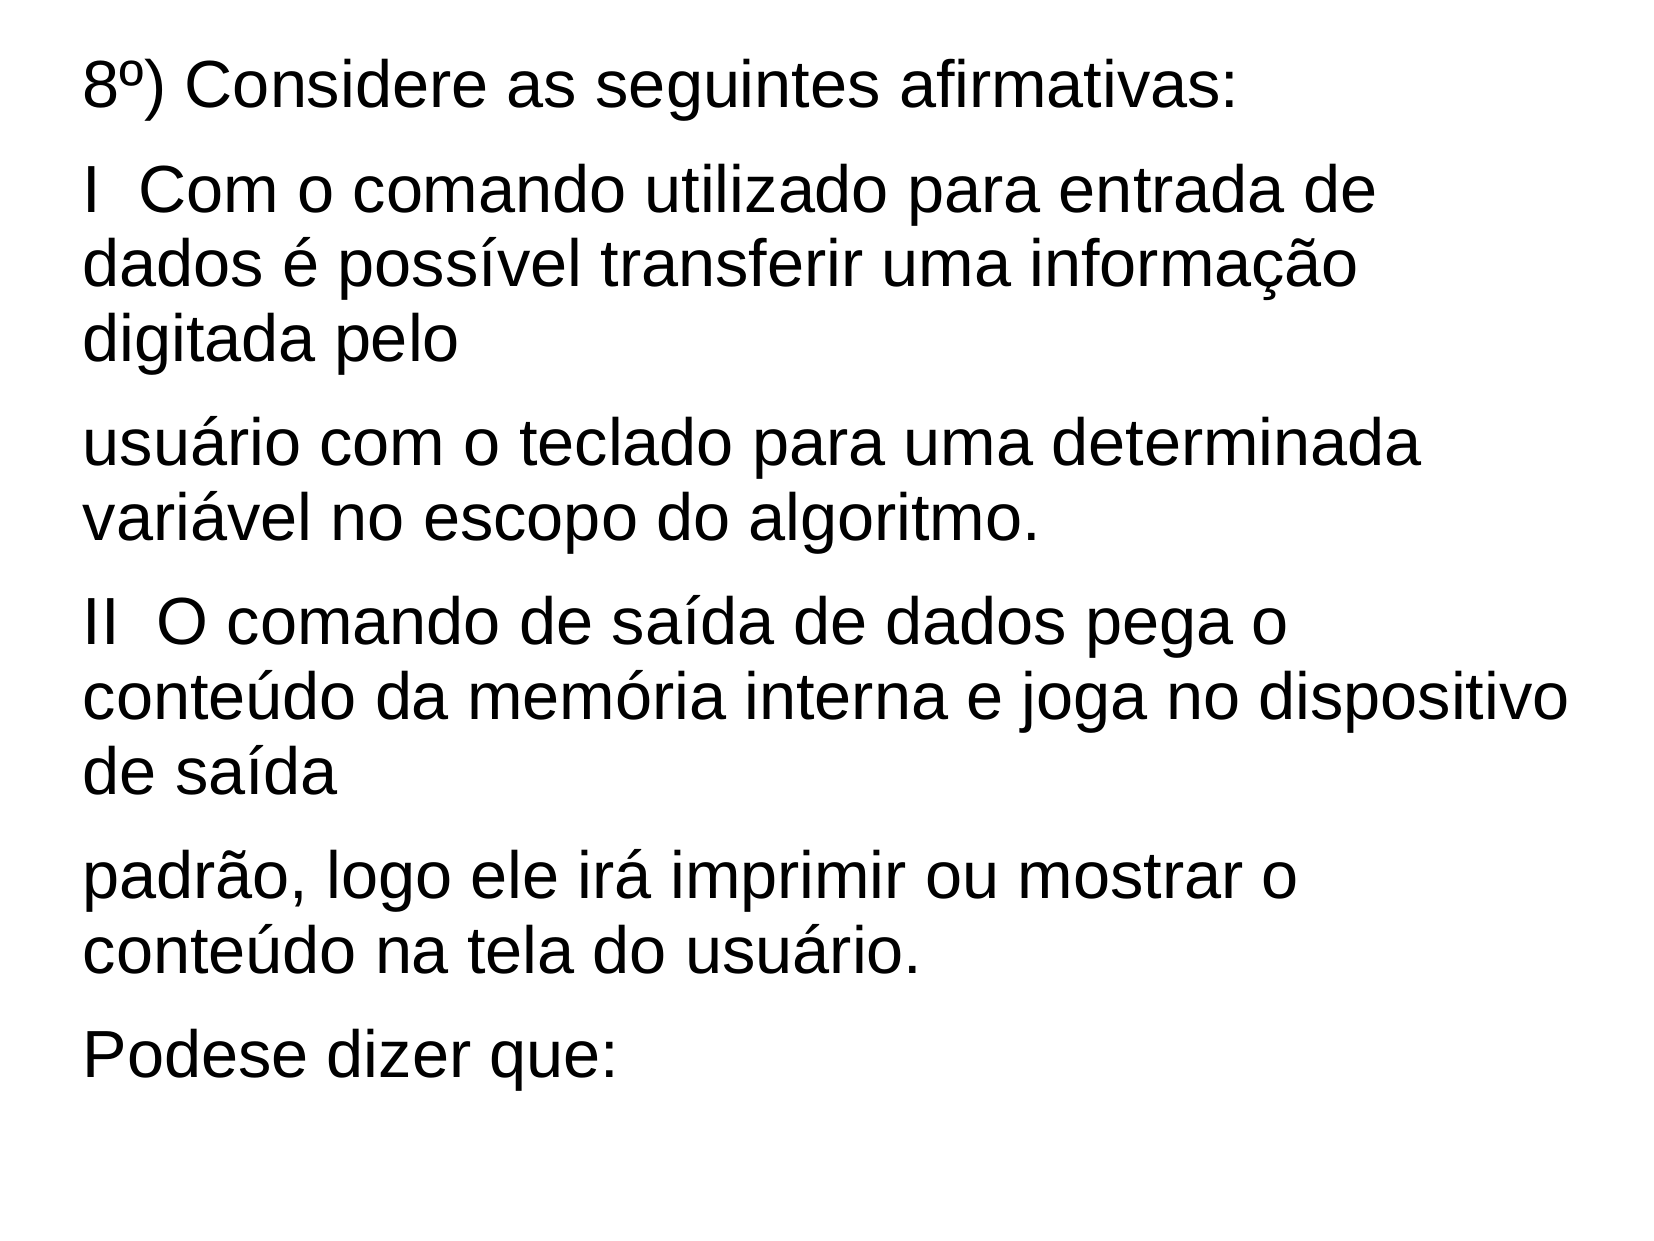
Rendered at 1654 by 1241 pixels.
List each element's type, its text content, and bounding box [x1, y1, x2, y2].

list 8º) Considere as seguintes afirmativas: I ­ Com o comando utilizado para entrada de dados é possível transferir uma informação digitada pelo usuário com o teclado para uma determinada variável no escopo do algoritmo. II ­ O comando de saída de dados pega o conteúdo da memória interna e joga no dispositivo de saída padrão, logo ele irá imprimir ou mostrar o conteúdo na tela do usuário. Pode­se dizer que: [82, 47, 1571, 1241]
